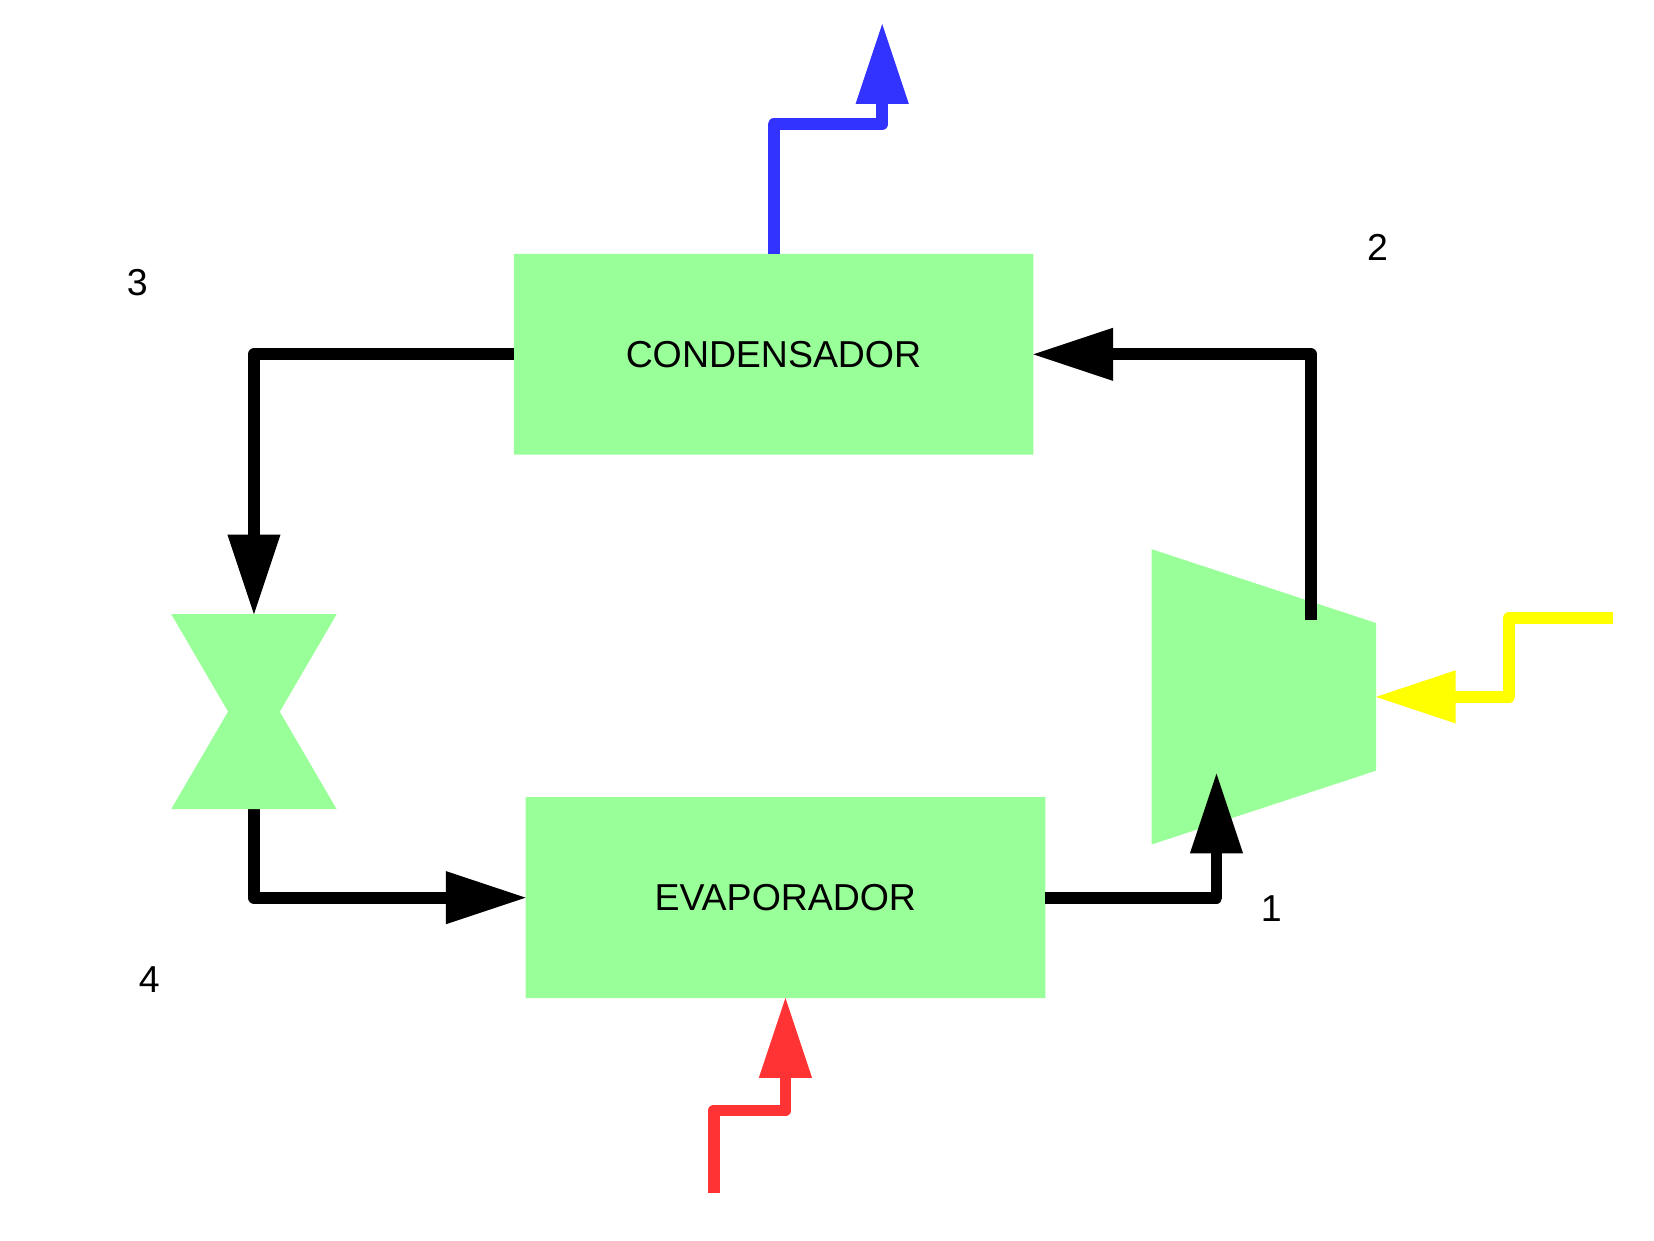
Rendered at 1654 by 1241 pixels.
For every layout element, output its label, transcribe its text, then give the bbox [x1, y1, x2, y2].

text_box 4 [124, 950, 266, 1008]
text_box CONDENSADOR [513, 253, 1034, 455]
text_box EVAPORADOR [525, 797, 1046, 999]
text_box 2 [1352, 218, 1436, 276]
text_box 1 [1246, 879, 1353, 937]
text_box 3 [112, 253, 278, 311]
text_box [171, 614, 337, 810]
text_box [1151, 549, 1377, 845]
